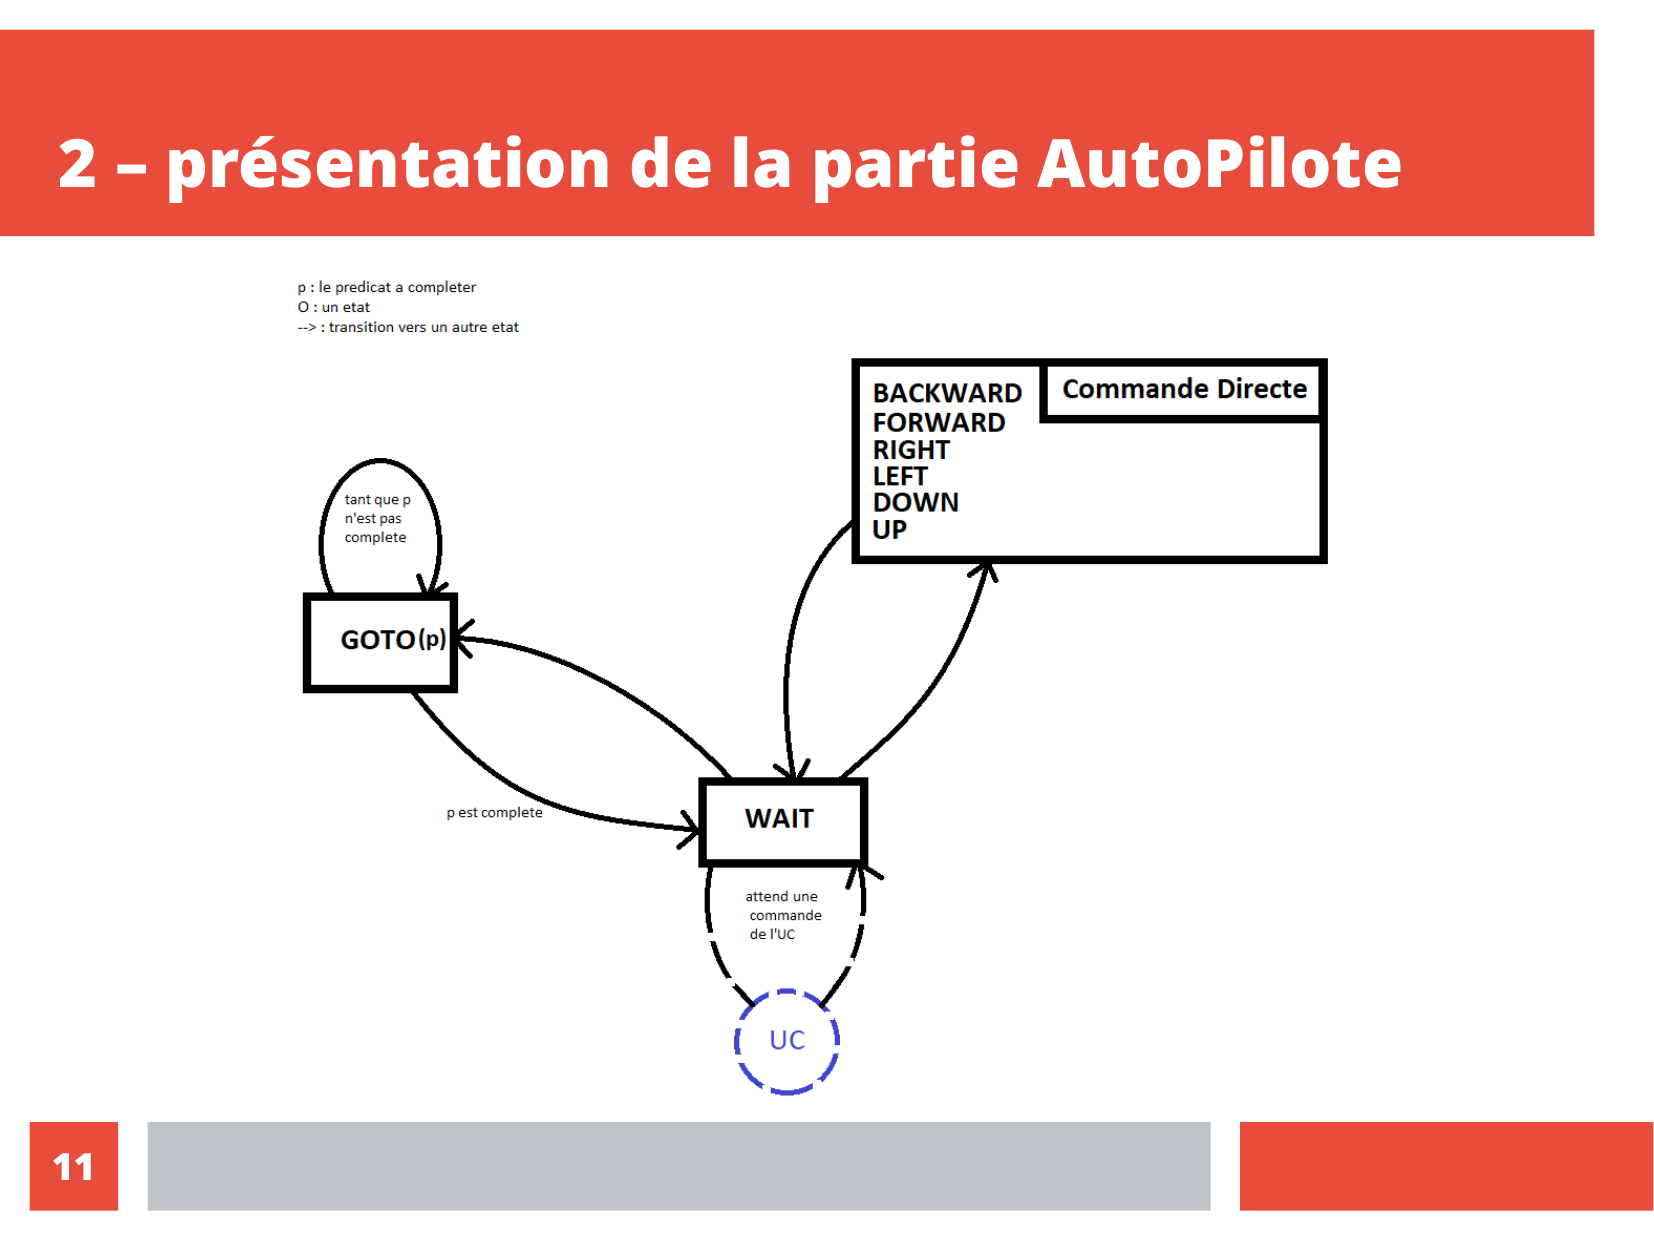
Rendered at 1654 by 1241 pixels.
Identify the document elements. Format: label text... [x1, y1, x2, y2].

title 2 – présentation de la partie AutoPilote [59, 59, 1595, 207]
picture [285, 269, 1351, 1105]
